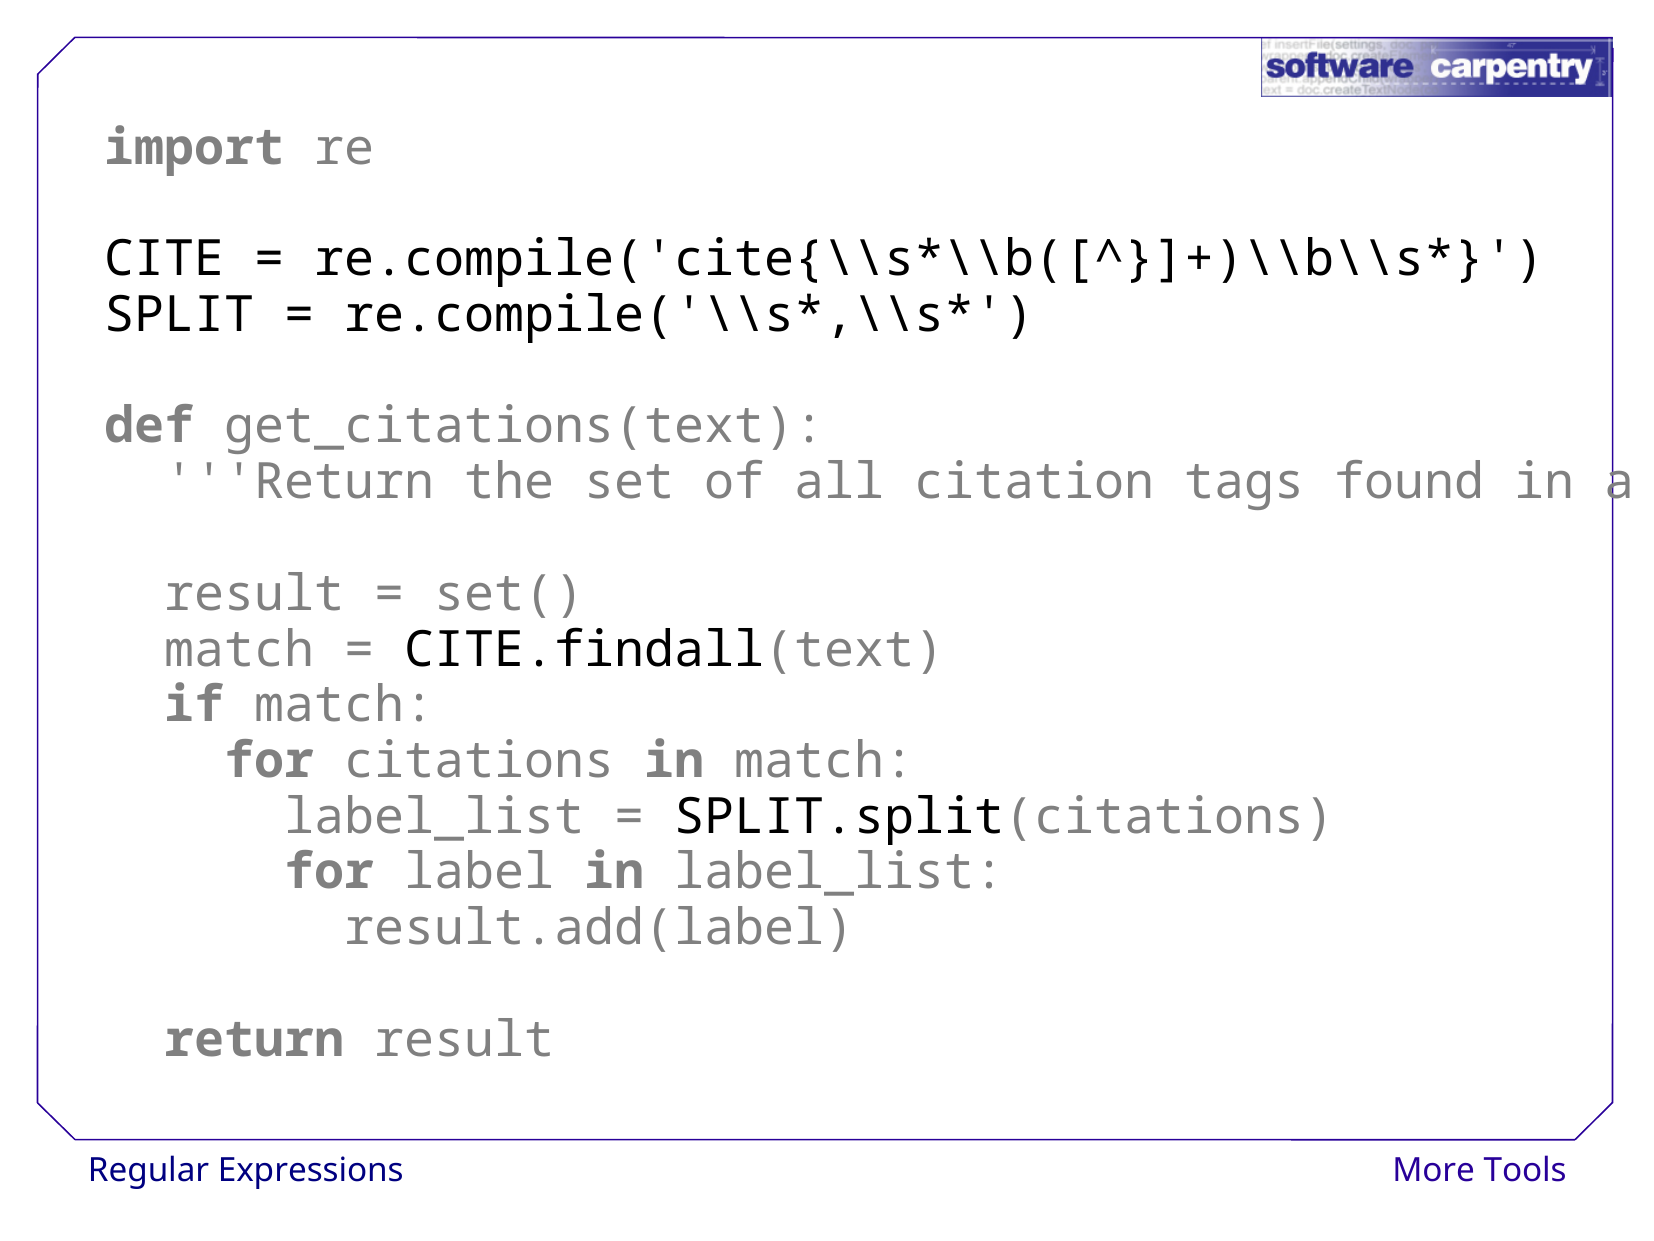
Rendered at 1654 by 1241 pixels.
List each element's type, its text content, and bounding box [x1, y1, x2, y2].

text_box import re CITE = re.compile('cite{\\s*\\b([^}]+)\\b\\s*}') SPLIT = re.compile('\\s*,\\s*') def get_citations(text): '''Return the set of all citation tags found in a block of text.''' result = set() match = CITE.findall(text) if match: for citations in match: label_list = SPLIT.split(citations) for label in label_list: result.add(label) return result [89, 112, 1512, 1074]
picture [1261, 39, 1613, 97]
